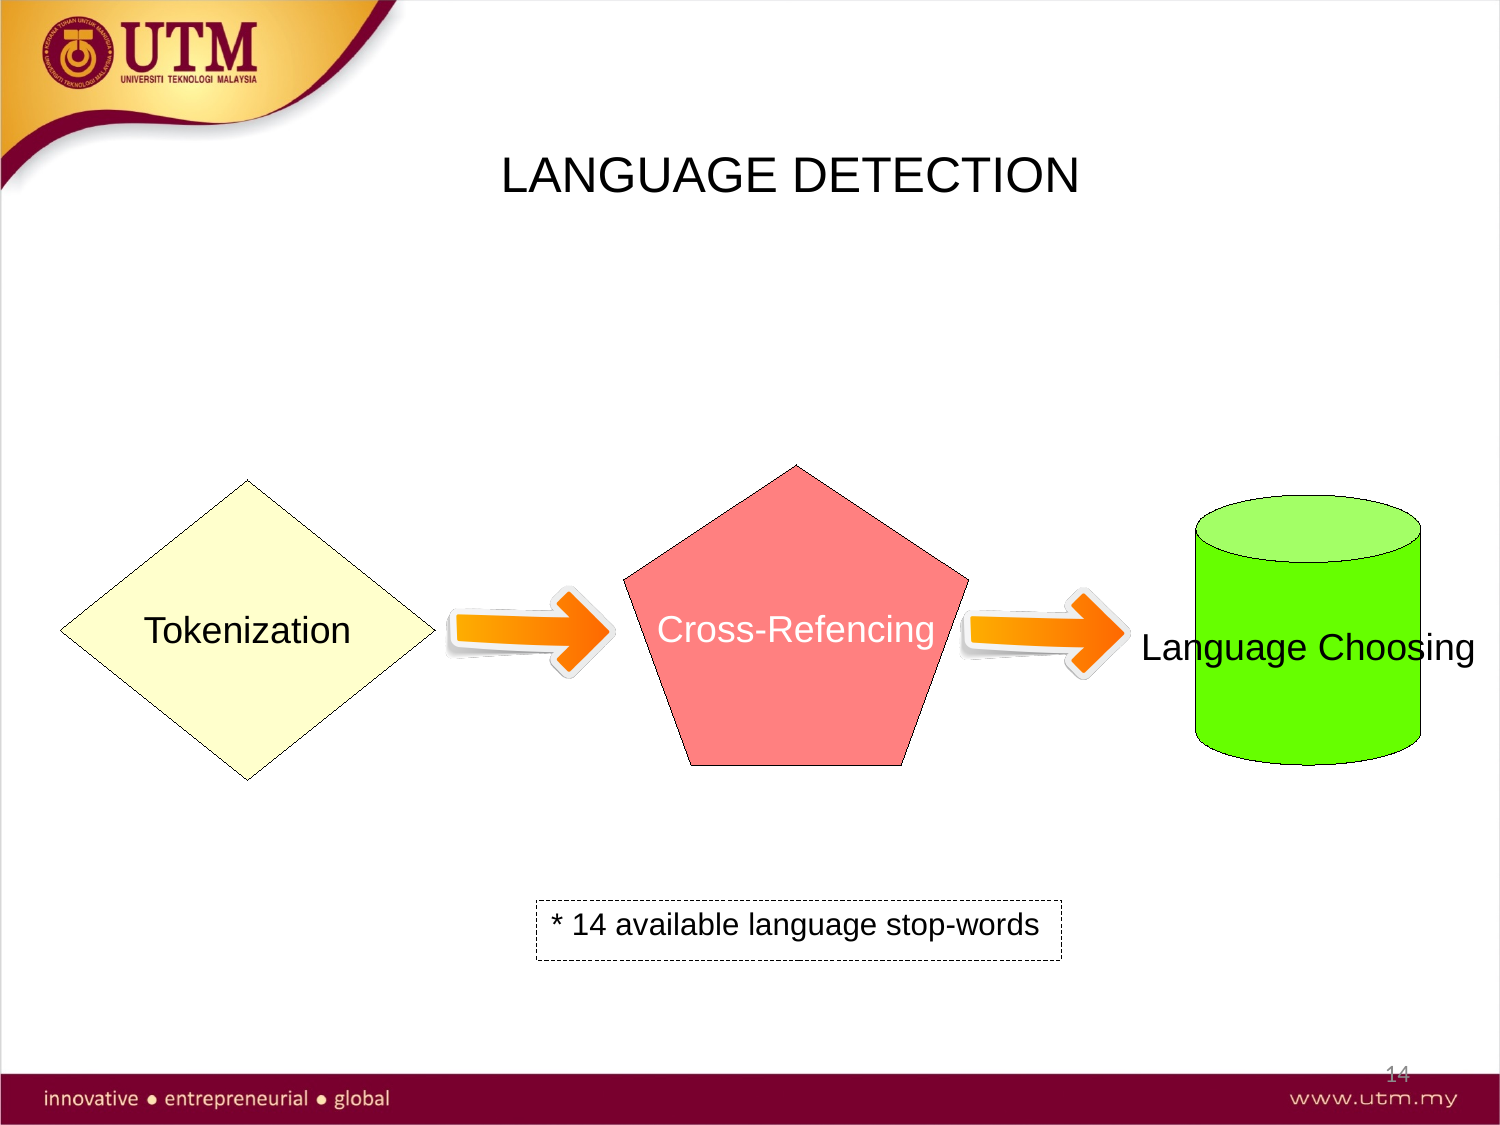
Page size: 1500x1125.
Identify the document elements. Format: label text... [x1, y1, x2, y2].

text_box LANGUAGE DETECTION [485, 139, 1101, 211]
text_box Cross-Refencing [623, 464, 969, 766]
text_box * 14 available language stop-words [536, 900, 1062, 961]
picture [0, 0, 1500, 1125]
text_box Tokenization [60, 479, 436, 781]
text_box Language Choosing [1195, 530, 1421, 766]
